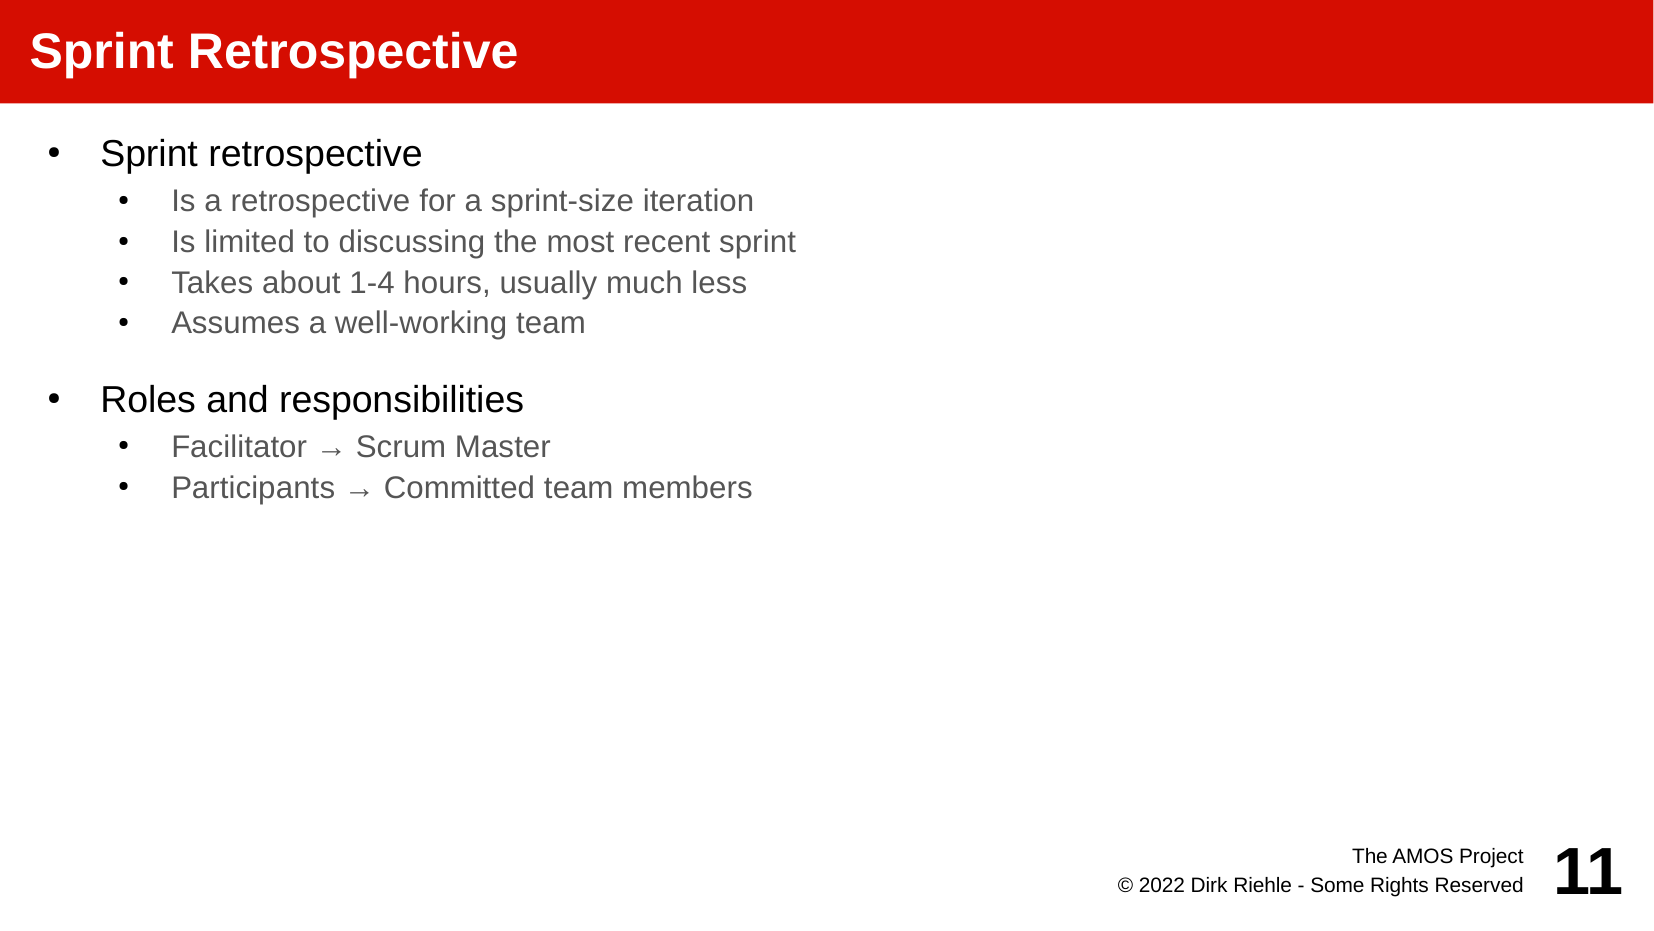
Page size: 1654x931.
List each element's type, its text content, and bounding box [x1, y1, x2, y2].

list Sprint retrospective Is a retrospective for a sprint-size iteration Is limited to discussing the most recent sprint Takes about 1-4 hours, usually much less Assumes a well-working team Roles and responsibilities Facilitator → Scrum Master Participants → Committed team members [29, 132, 1625, 813]
title Sprint Retrospective [0, 0, 1654, 104]
